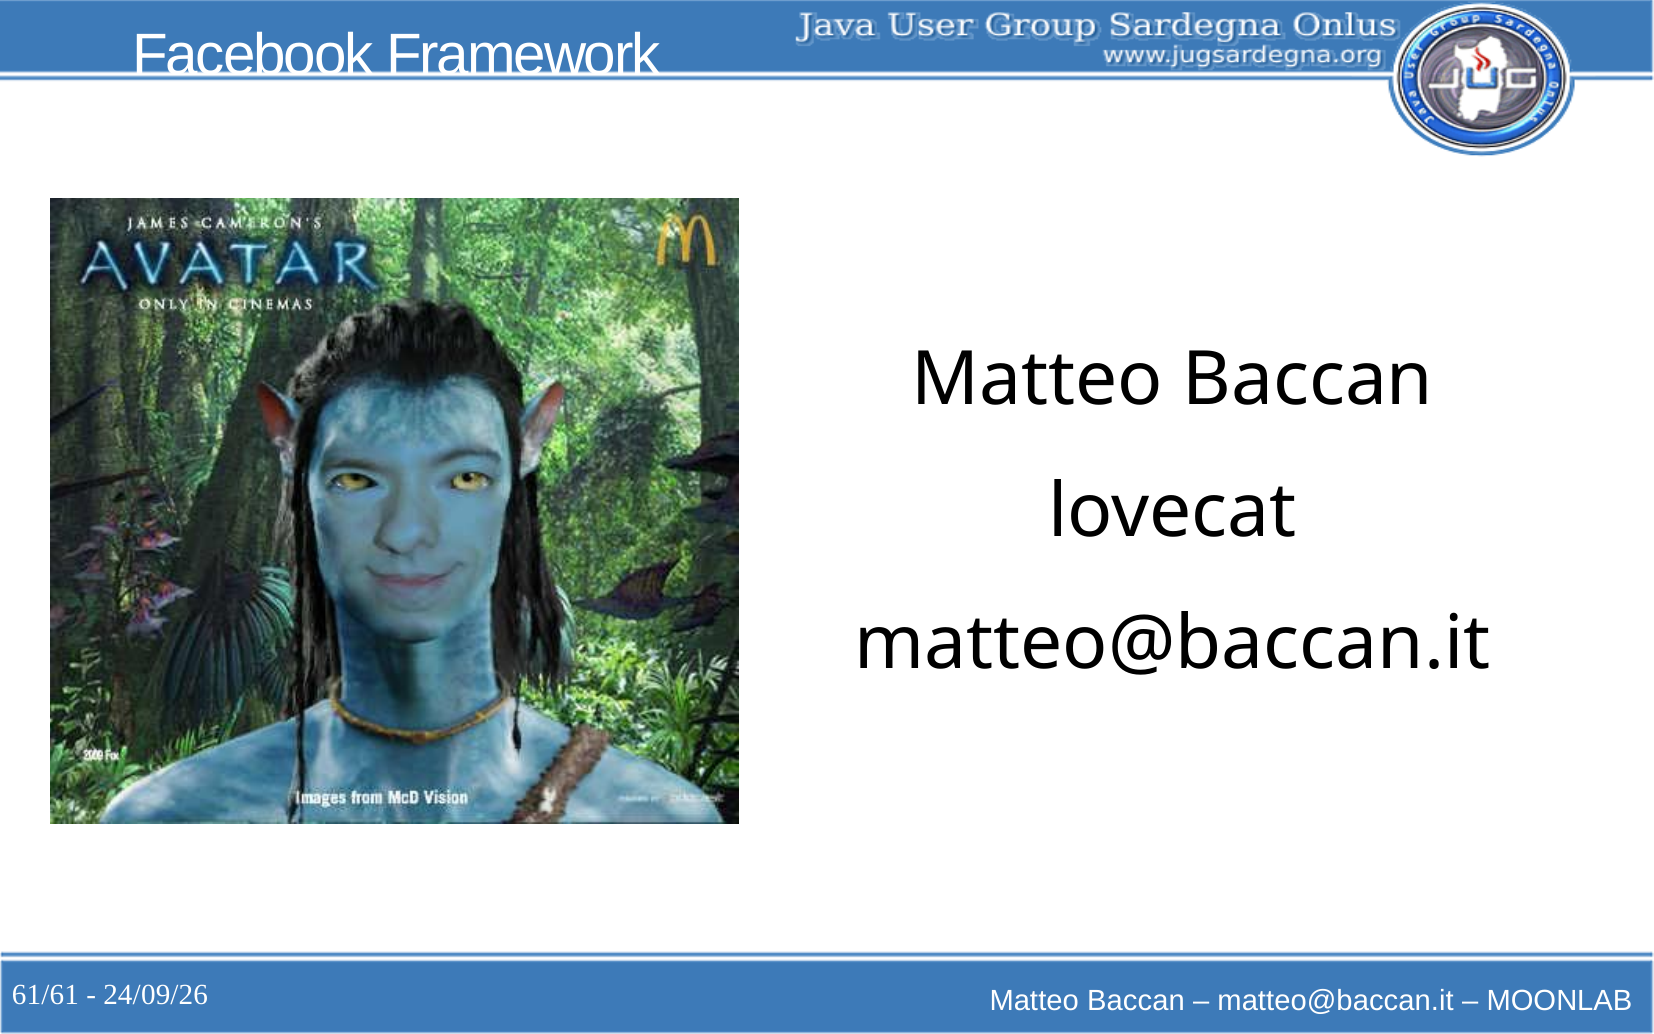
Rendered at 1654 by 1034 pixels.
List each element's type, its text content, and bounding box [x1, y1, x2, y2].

list Matteo Baccan lovecat matteo@baccan.it [784, 324, 1543, 659]
title Facebook Framework [132, 5, 1609, 103]
picture [0, 0, 1654, 1034]
